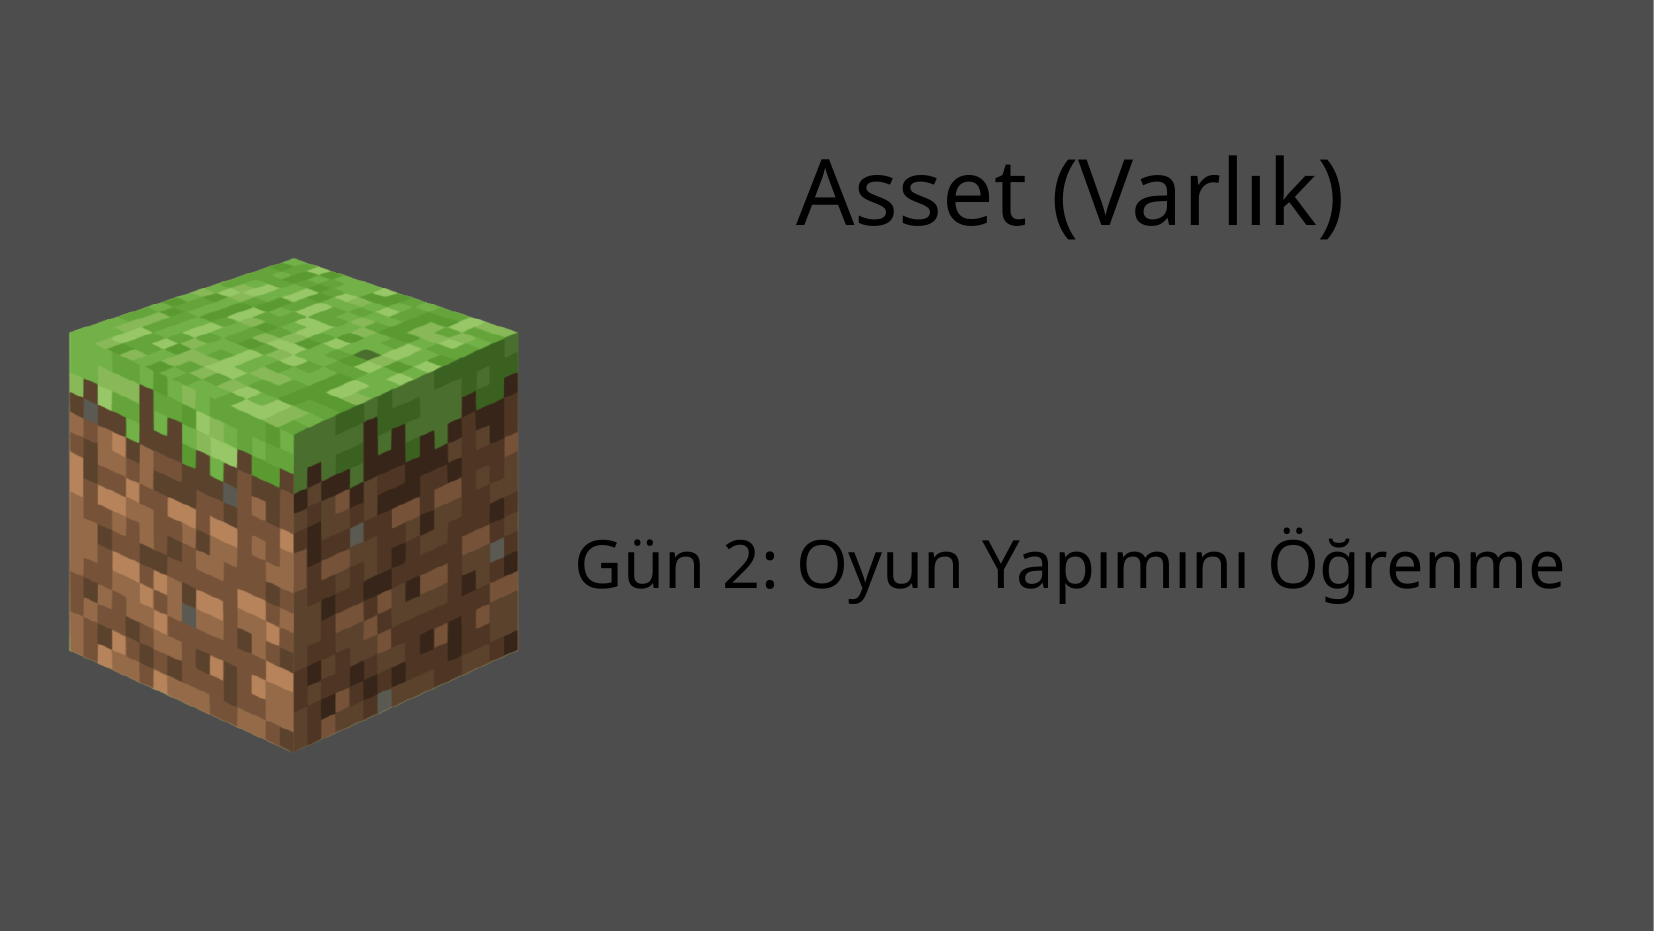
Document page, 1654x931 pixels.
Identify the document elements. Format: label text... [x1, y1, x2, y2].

title Asset (Varlık) [566, 112, 1576, 268]
subtitle Gün 2: Oyun Yapımını Öğrenme [566, 293, 1576, 833]
picture [0, 0, 1654, 931]
